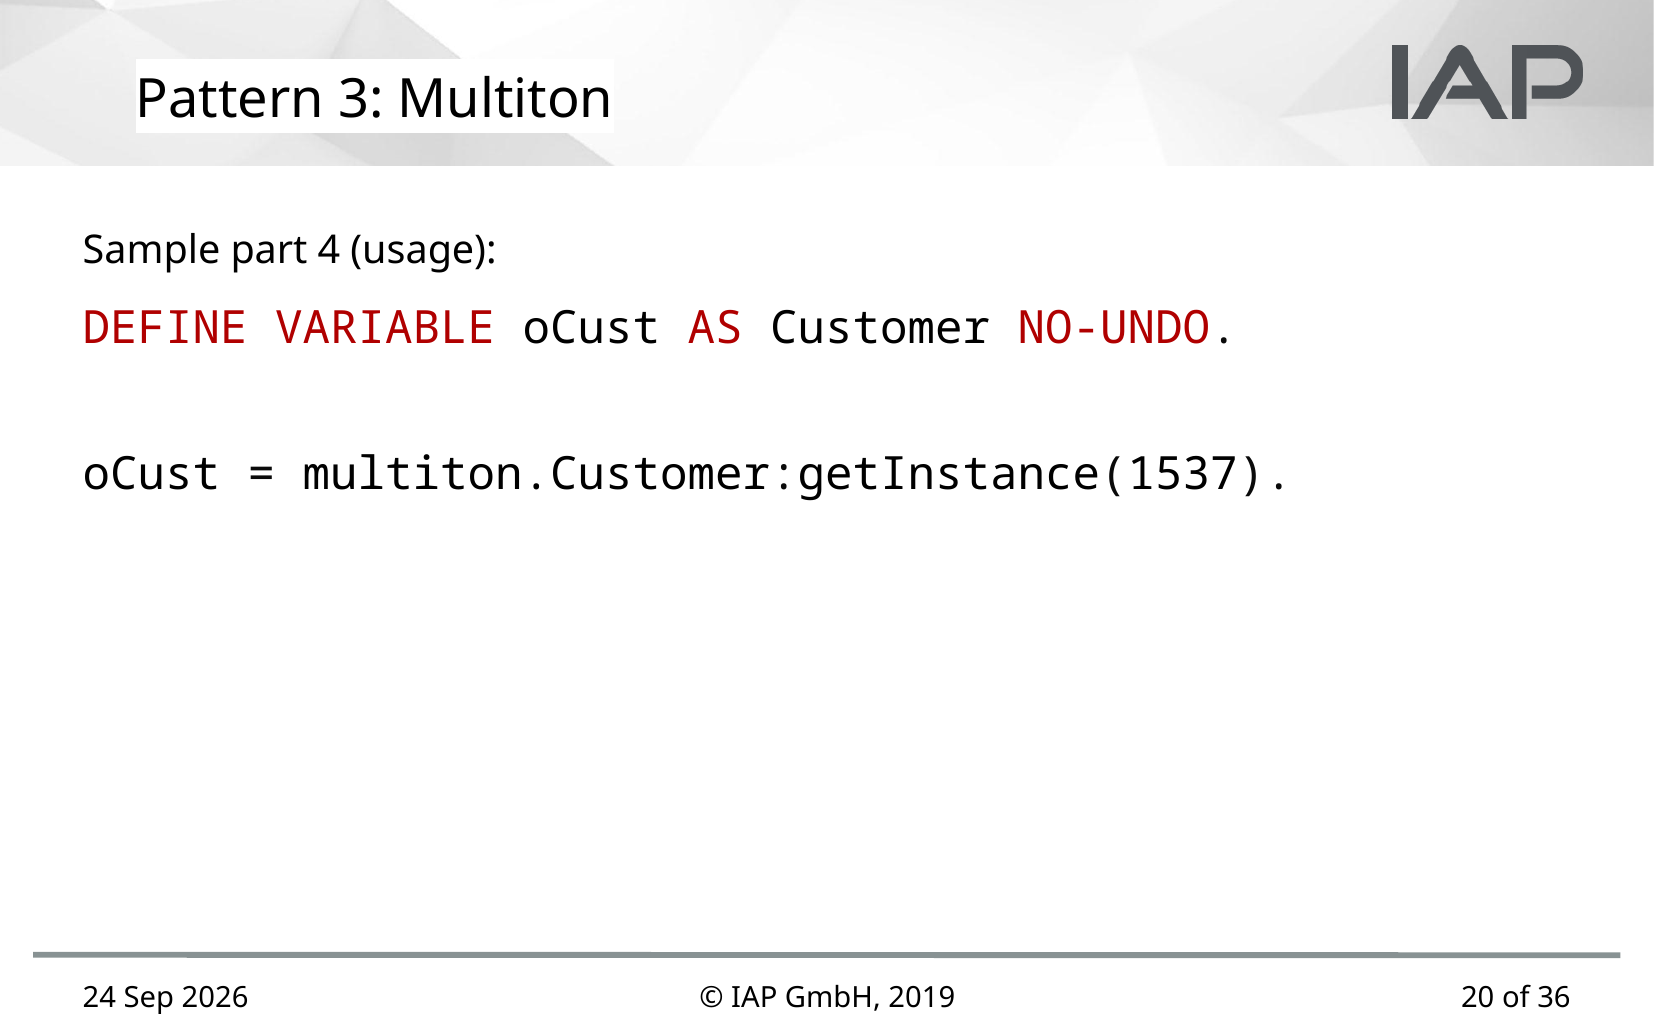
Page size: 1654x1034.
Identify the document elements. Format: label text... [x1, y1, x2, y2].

title Pattern 3: Multiton [135, 41, 1264, 152]
picture [0, 0, 1654, 166]
list Sample part 4 (usage): [82, 221, 1571, 292]
list DEFINE VARIABLE oCust AS Customer NO-UNDO. oCust = multiton.Customer:getInstance(1537). [82, 294, 1571, 915]
